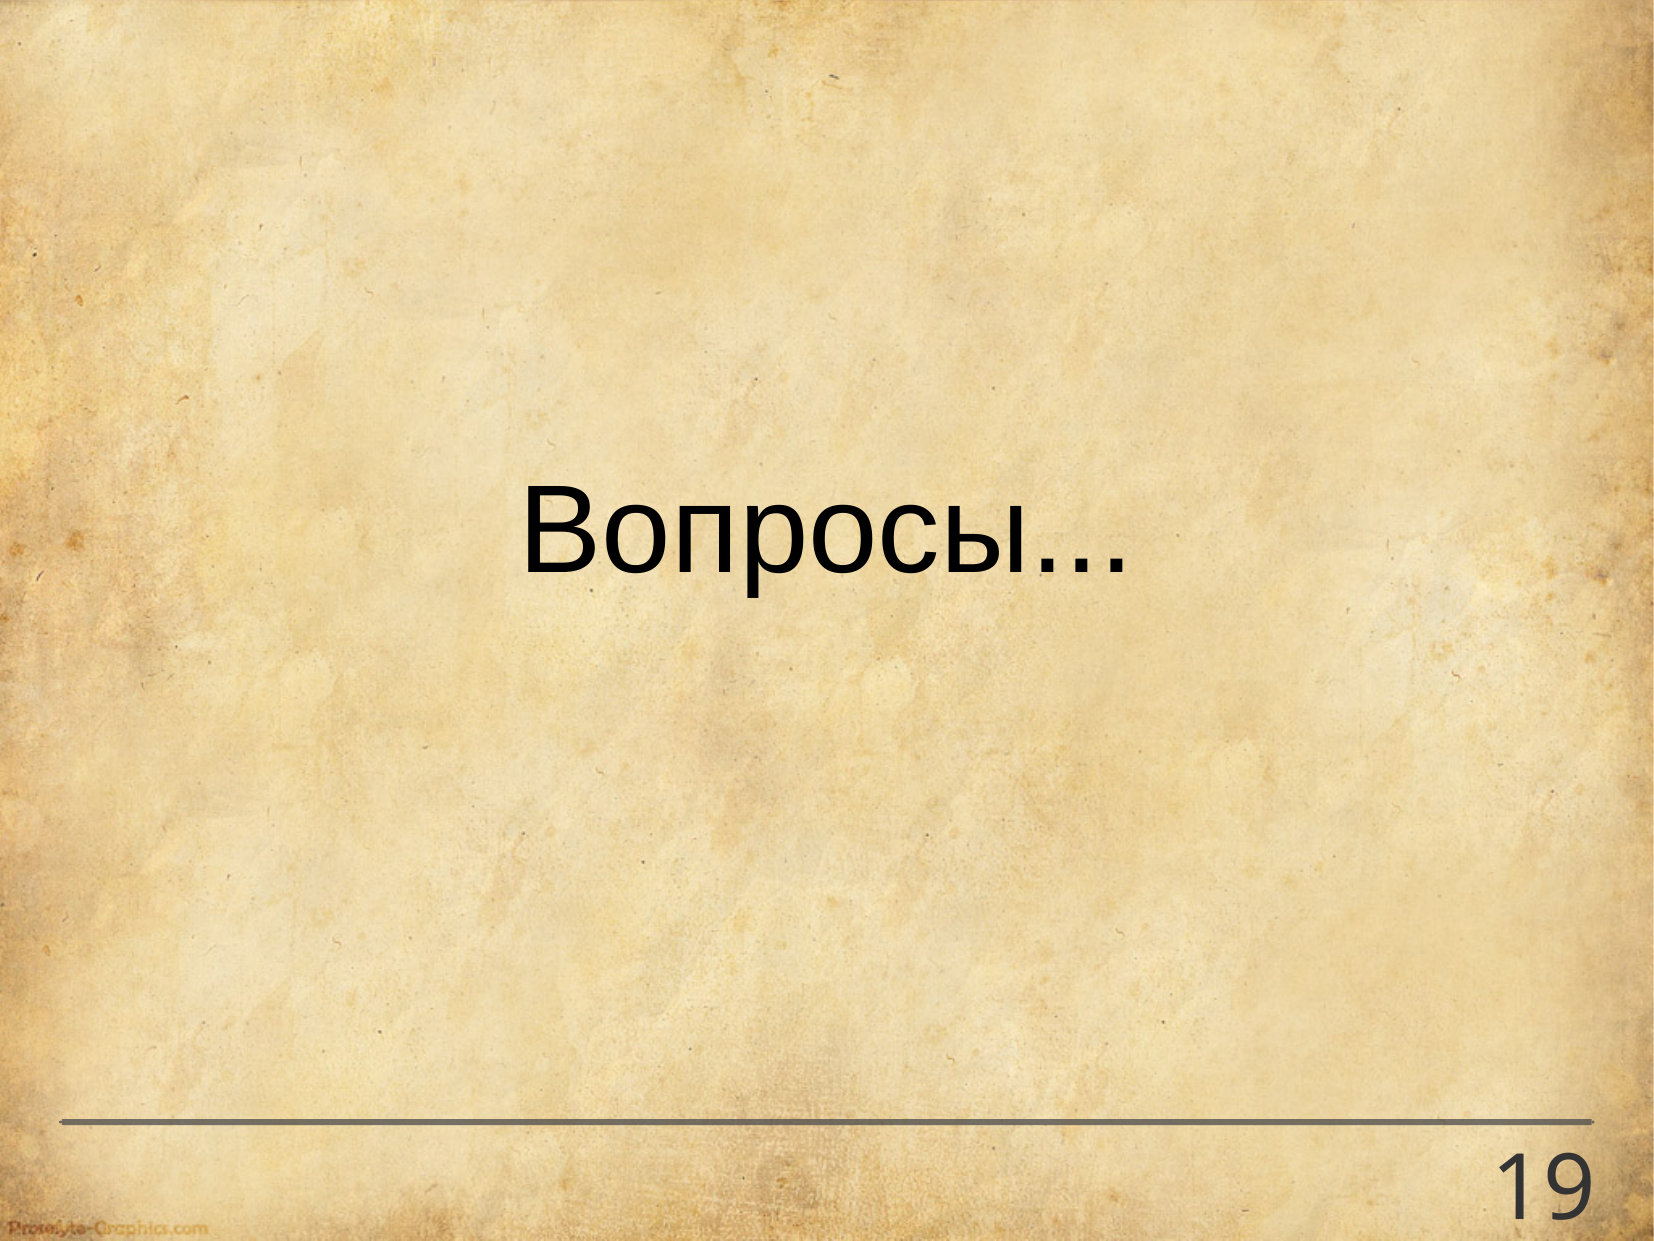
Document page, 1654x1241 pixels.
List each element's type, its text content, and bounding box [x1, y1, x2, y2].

picture [0, 0, 1654, 1241]
text_box <номер> [1476, 1114, 1642, 1236]
subtitle Вопросы... [82, 49, 1571, 1010]
